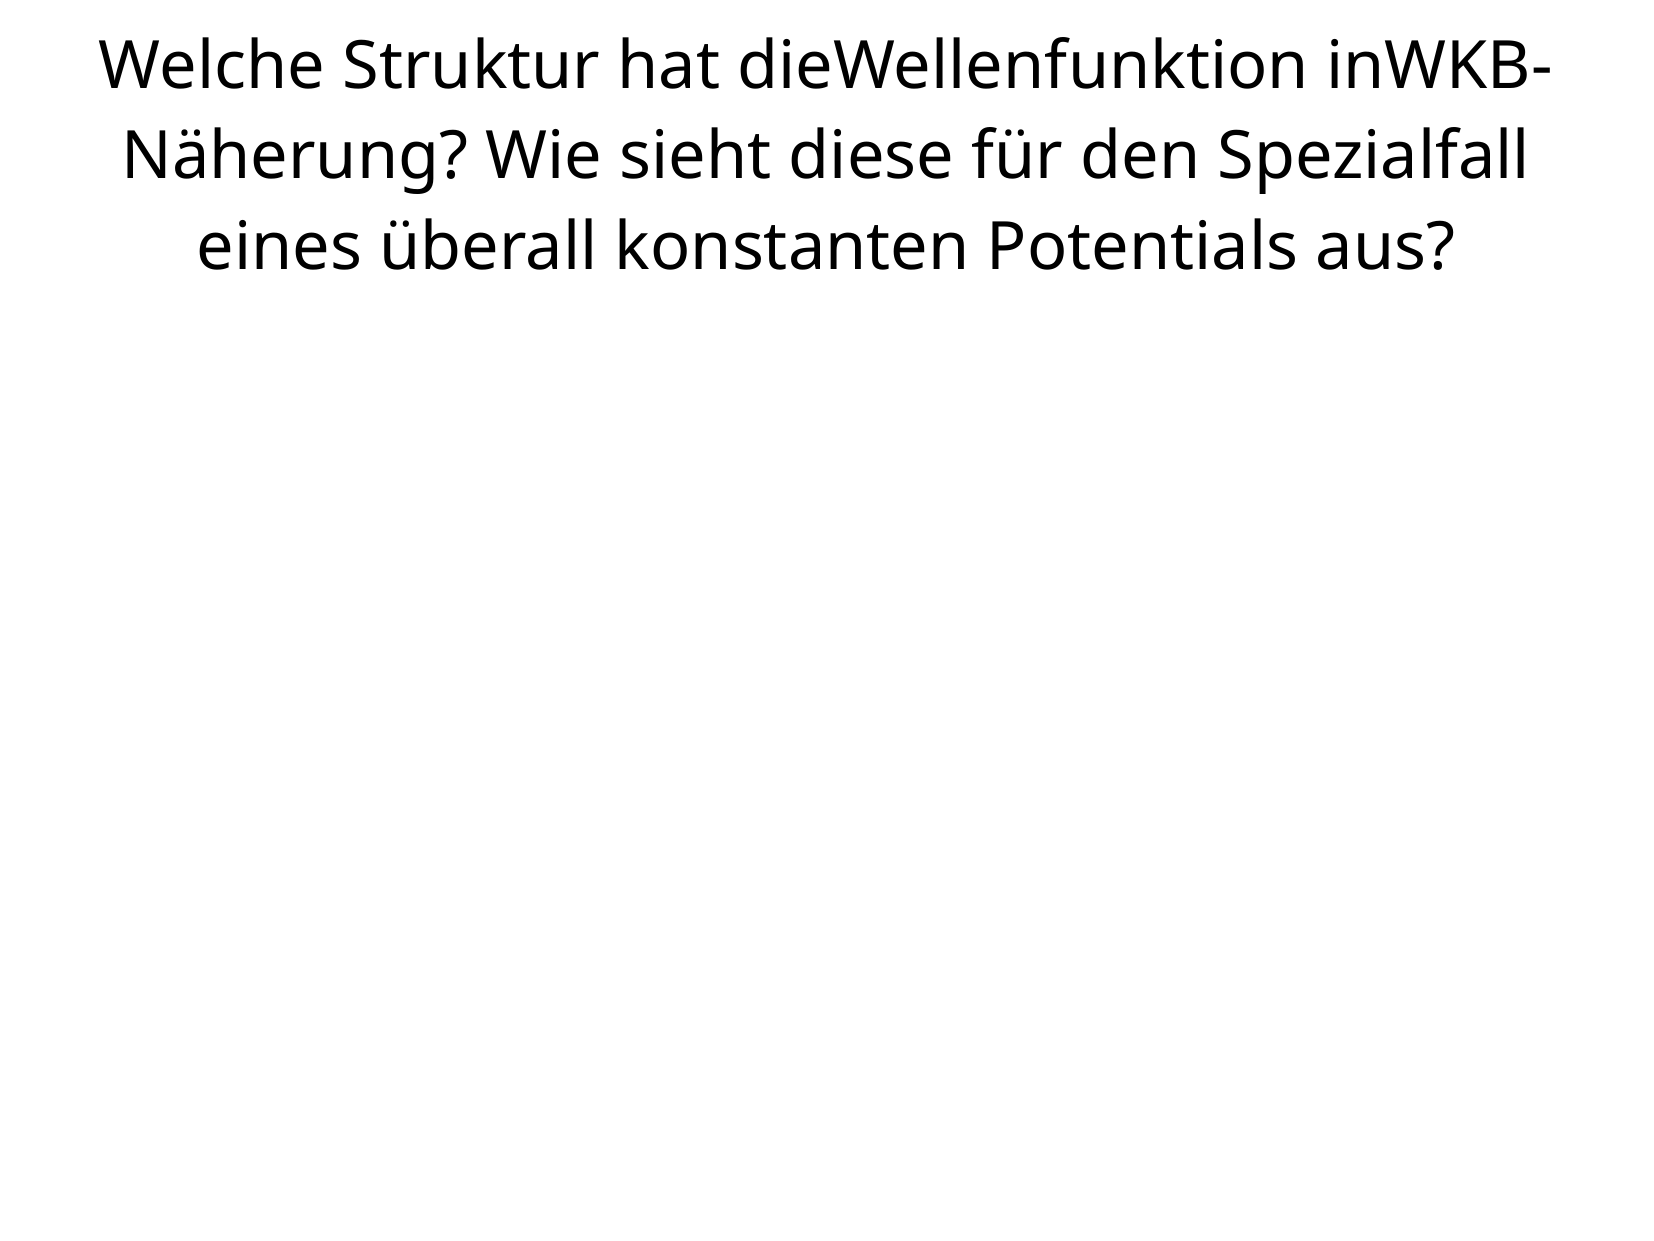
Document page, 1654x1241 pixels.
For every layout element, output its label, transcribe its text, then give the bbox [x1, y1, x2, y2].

title Welche Struktur hat dieWellenfunktion inWKB-Näherung? Wie sieht diese für den Spezialfall eines überall konstanten Potentials aus? [82, 19, 1571, 287]
